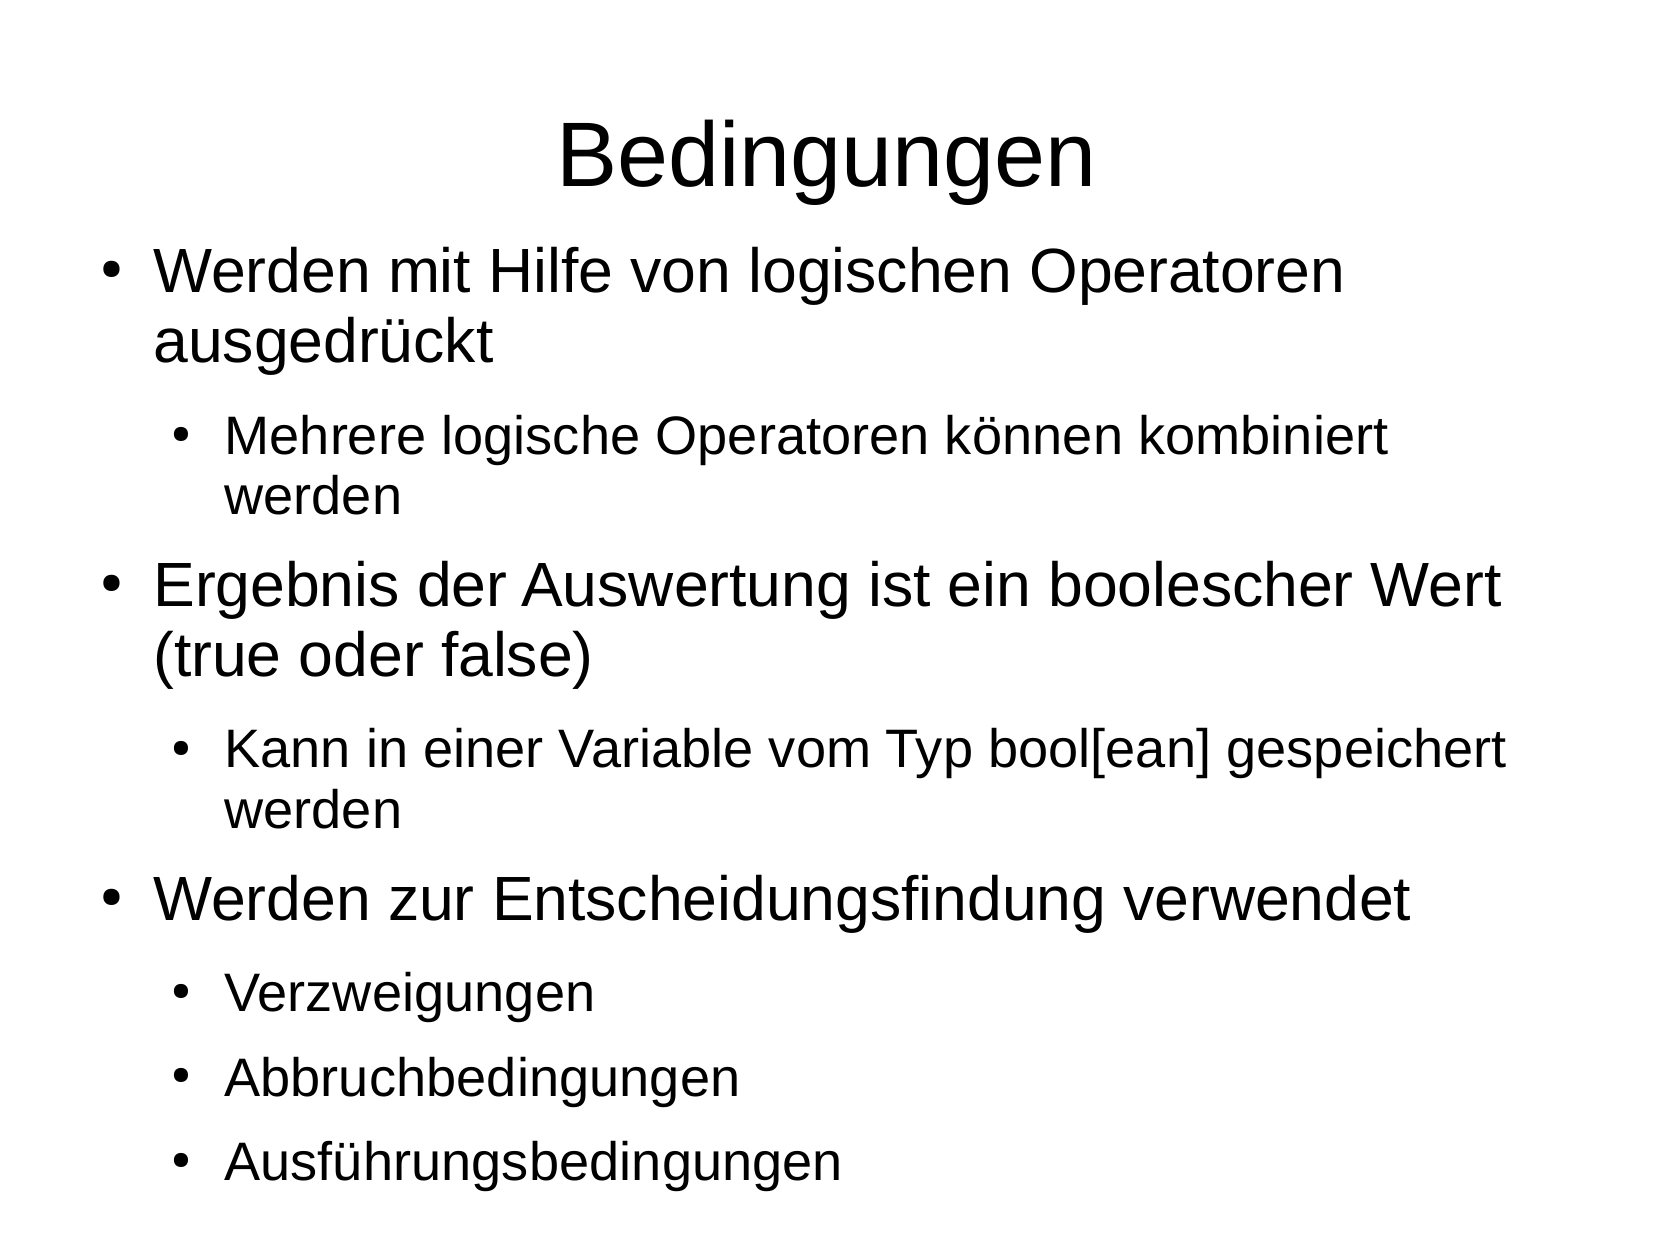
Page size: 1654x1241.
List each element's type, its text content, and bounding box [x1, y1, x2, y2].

list Werden mit Hilfe von logischen Operatoren ausgedrückt Mehrere logische Operatoren können kombiniert werden Ergebnis der Auswertung ist ein boolescher Wert (true oder false) Kann in einer Variable vom Typ bool[ean] gespeichert werden Werden zur Entscheidungsfindung verwendet Verzweigungen Abbruchbedingungen Ausführungsbedingungen [82, 236, 1565, 1192]
title Bedingungen [82, 100, 1571, 210]
